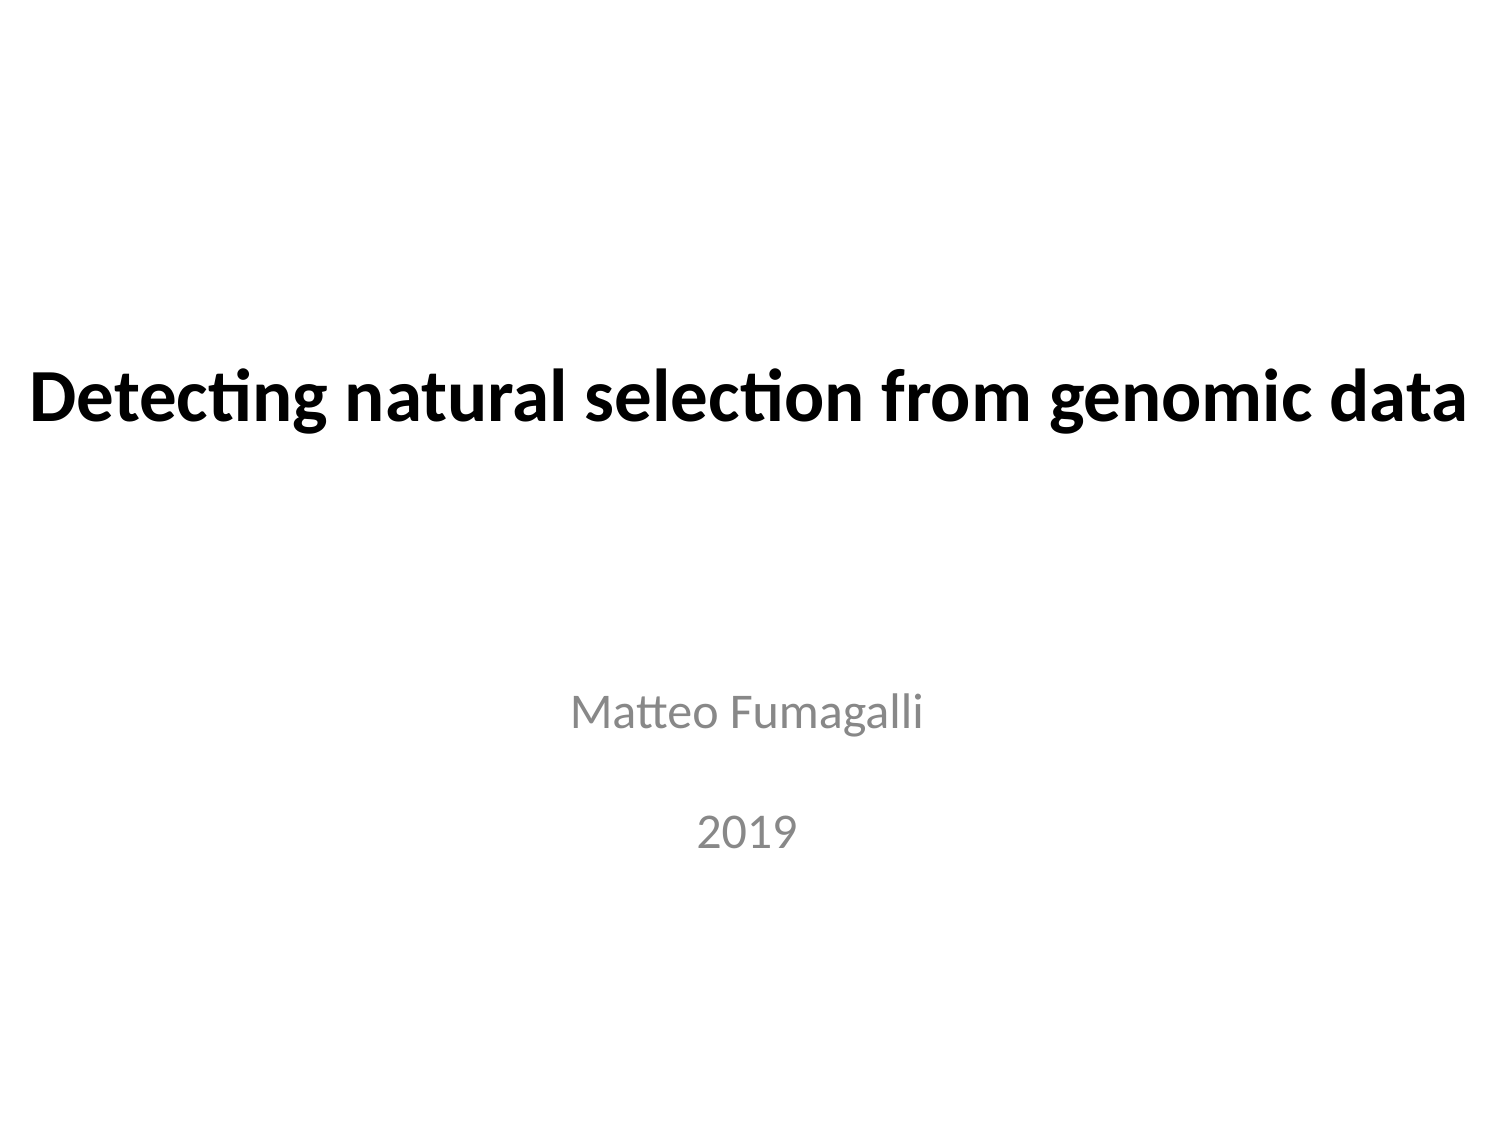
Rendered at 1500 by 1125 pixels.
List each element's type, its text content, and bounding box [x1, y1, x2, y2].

title Detecting natural selection from genomic data [0, 219, 1500, 474]
subtitle Matteo Fumagalli 2019 [140, 551, 1354, 839]
